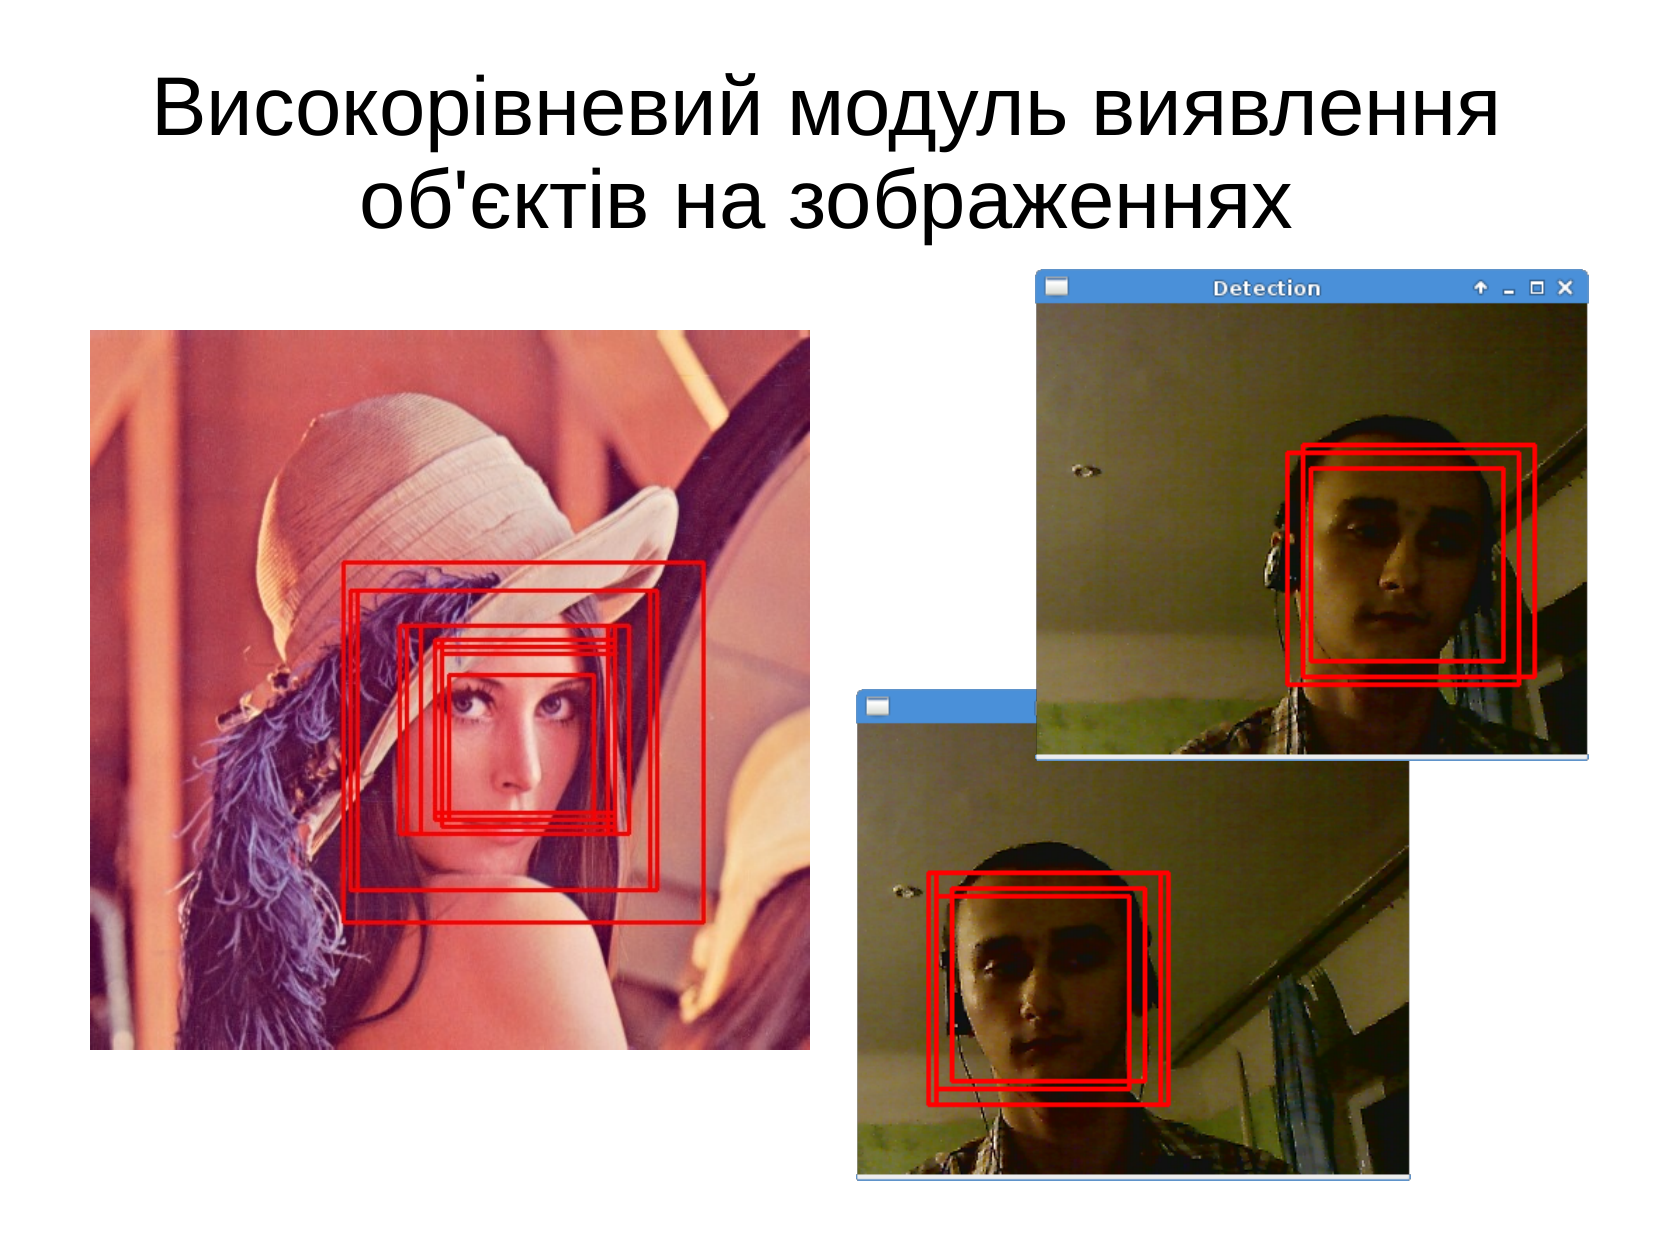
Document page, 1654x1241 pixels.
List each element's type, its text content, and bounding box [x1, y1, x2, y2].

picture [90, 330, 810, 1051]
title Високорівневий модуль виявлення об'єктів на зображеннях [82, 49, 1571, 257]
picture [856, 269, 1589, 1181]
